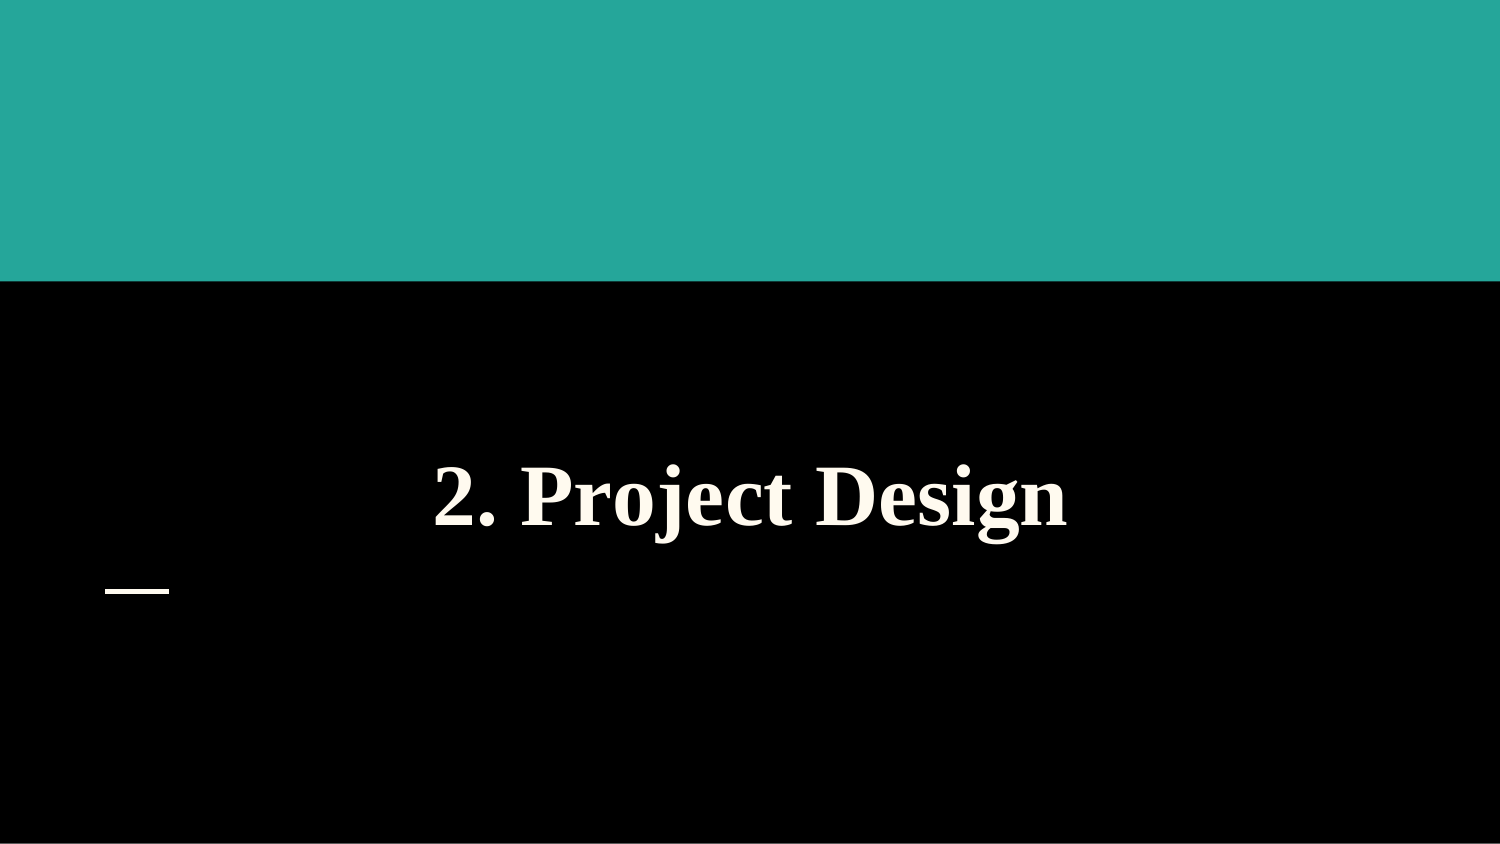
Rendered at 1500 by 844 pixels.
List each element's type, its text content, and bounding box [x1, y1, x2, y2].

title 2. Project Design [430, 436, 1070, 546]
